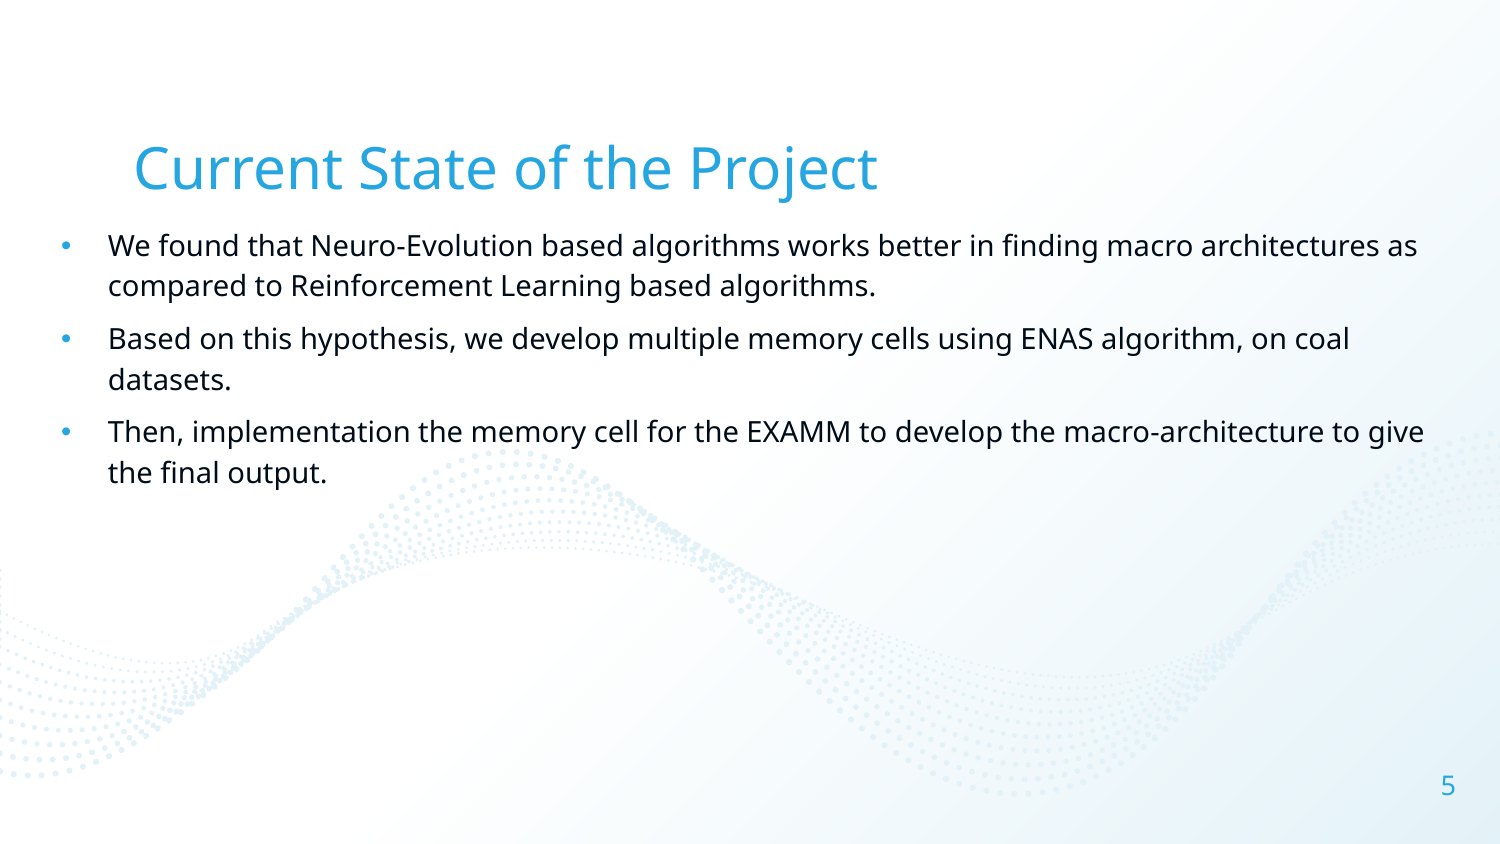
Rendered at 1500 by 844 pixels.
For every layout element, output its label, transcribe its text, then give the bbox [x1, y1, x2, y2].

list We found that Neuro-Evolution based algorithms works better in finding macro architectures as compared to Reinforcement Learning based algorithms. Based on this hypothesis, we develop multiple memory cells using ENAS algorithm, on coal datasets. Then, implementation the memory cell for the EXAMM to develop the macro-architecture to give the final output. [60, 222, 1434, 576]
slide_number <number> [1366, 754, 1457, 819]
title Current State of the Project [133, 111, 1367, 203]
